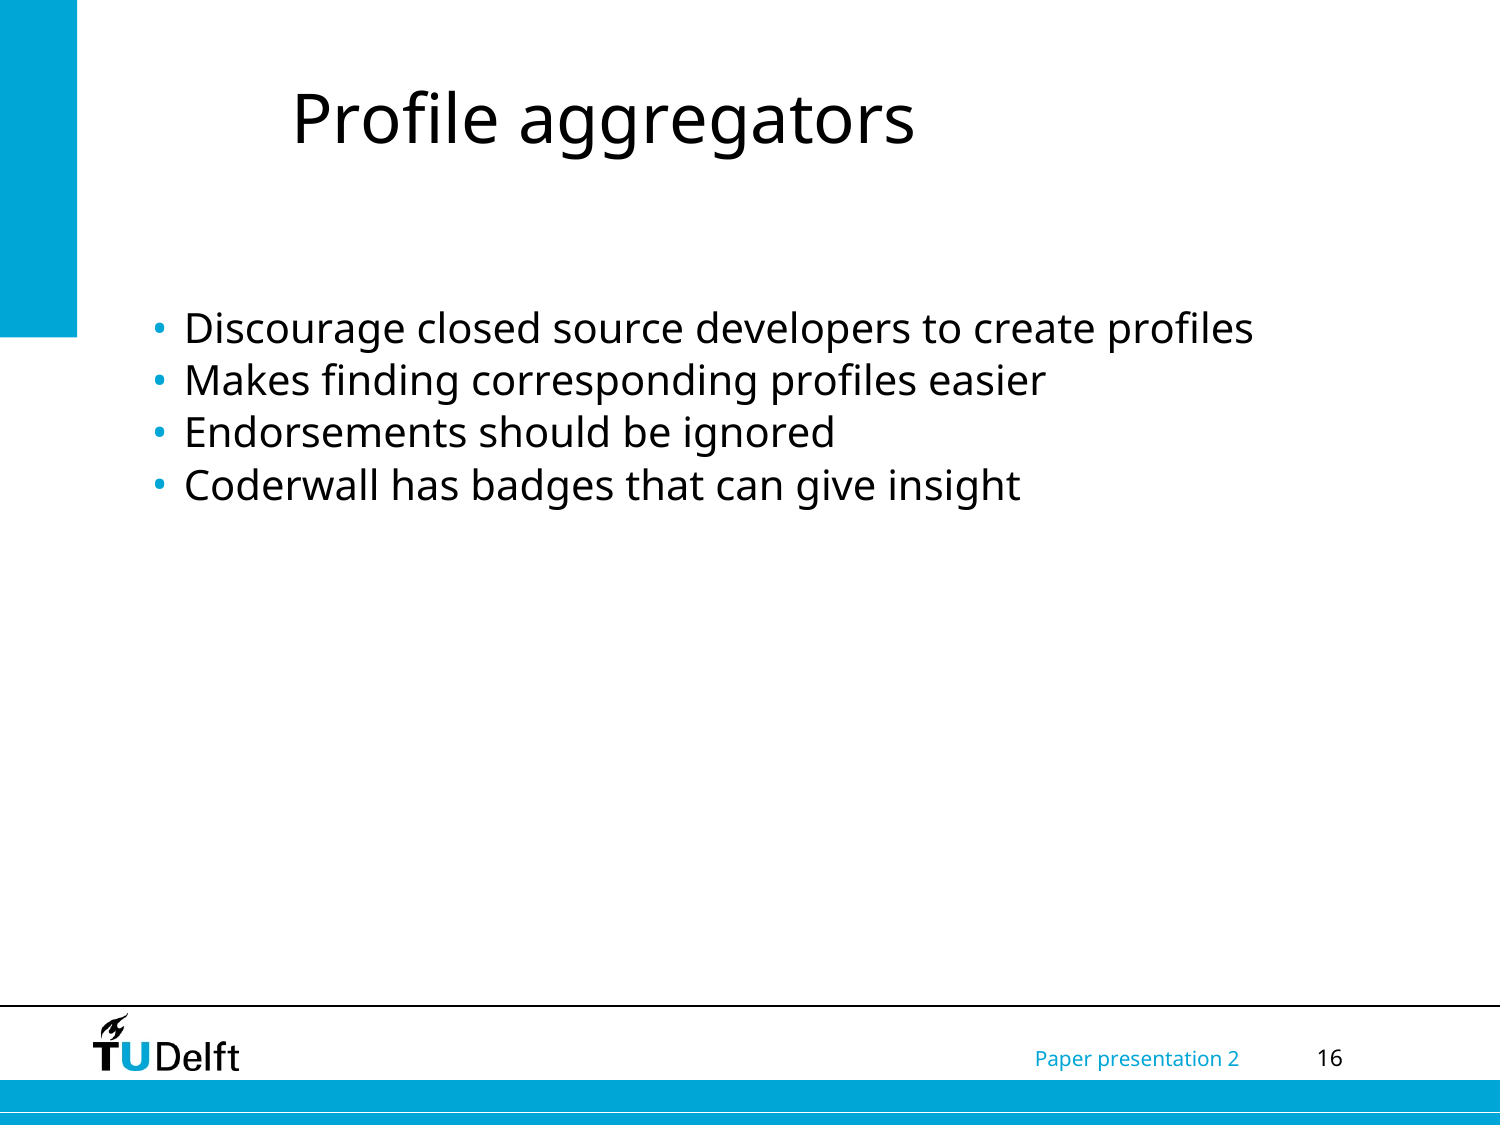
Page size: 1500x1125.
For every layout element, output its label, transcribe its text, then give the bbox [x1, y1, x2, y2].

picture [93, 1013, 239, 1071]
title Profile aggregators [150, 74, 1326, 280]
list Discourage closed source developers to create profiles Makes finding corresponding profiles easier Endorsements should be ignored Coderwall has badges that can give insight [151, 299, 1323, 953]
